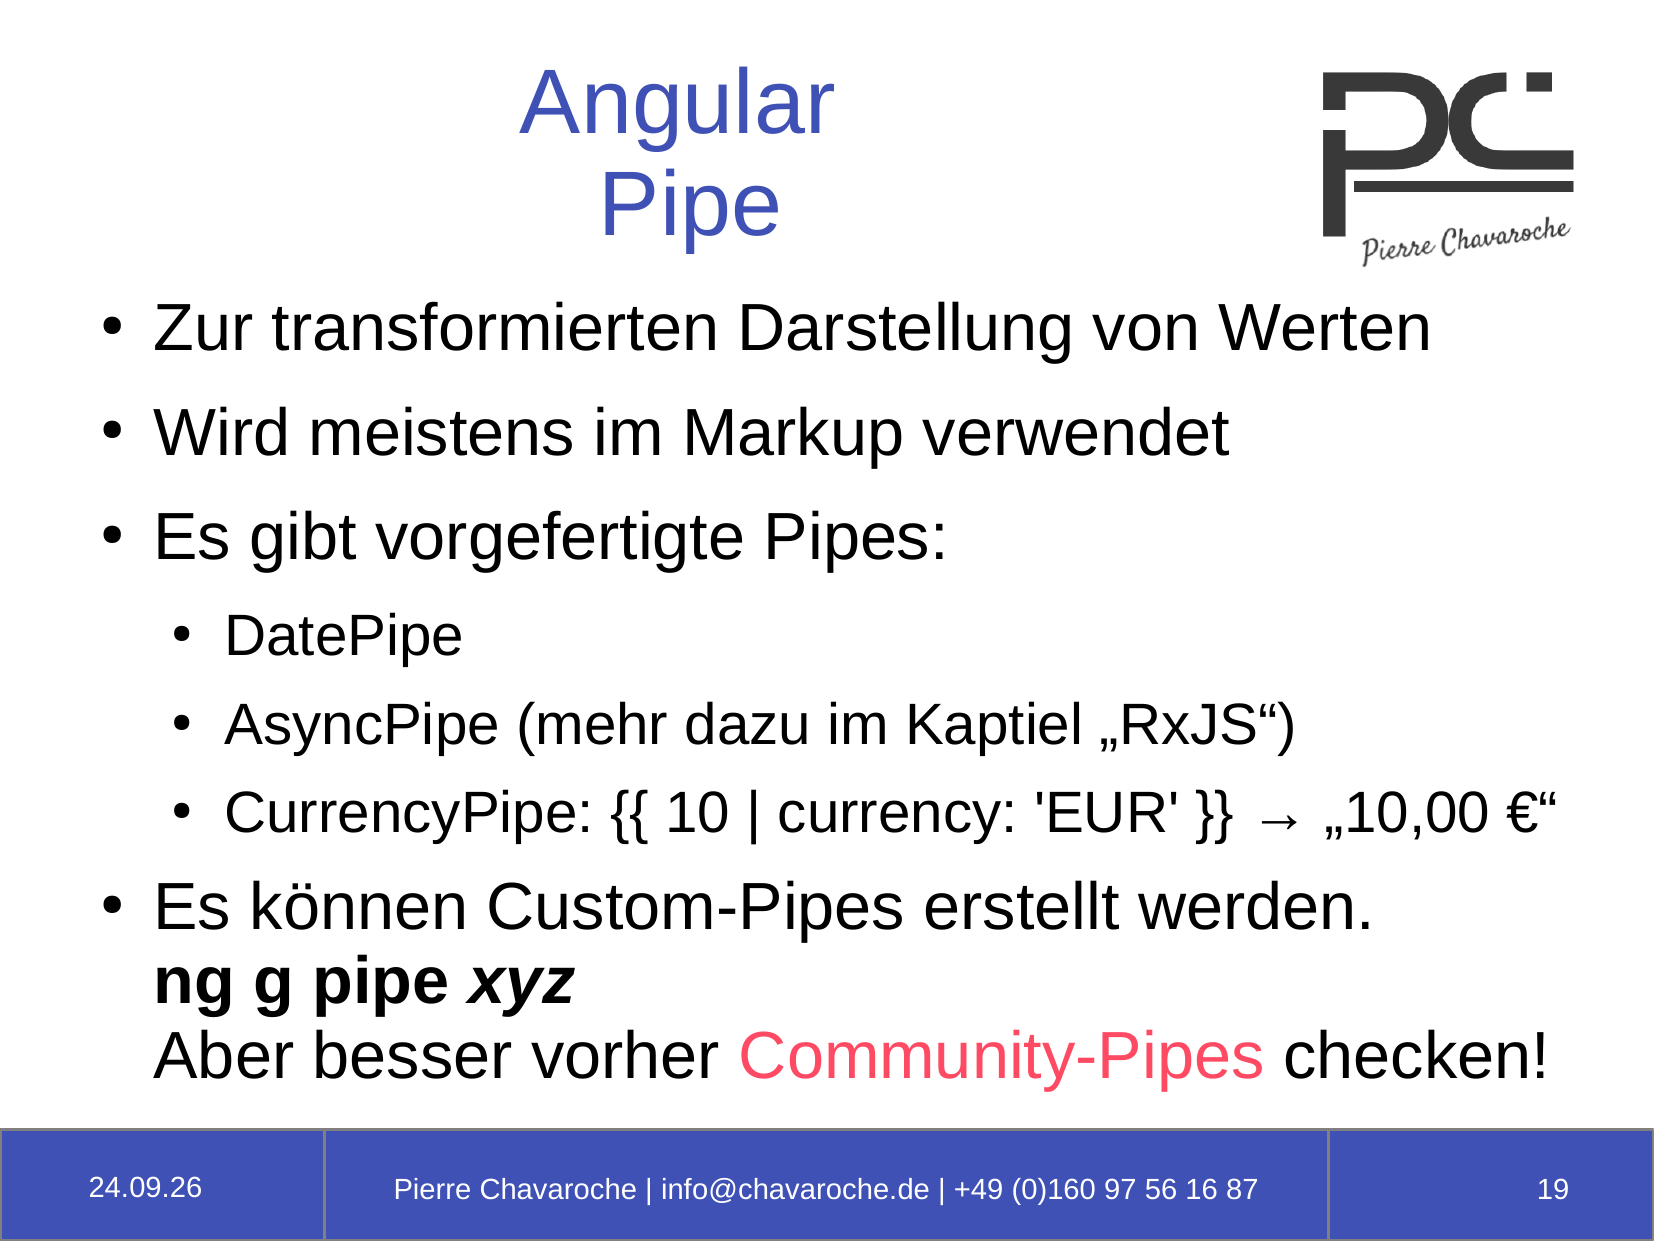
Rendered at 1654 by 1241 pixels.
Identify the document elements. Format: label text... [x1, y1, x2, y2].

picture [1307, 29, 1589, 311]
title Angular Pipe [82, 49, 1300, 257]
list Zur transformierten Darstellung von Werten Wird meistens im Markup verwendet Es gibt vorgefertigte Pipes: DatePipe AsyncPipe (mehr dazu im Kaptiel „RxJS“) CurrencyPipe: {{ 10 | currency: 'EUR' }} → „10,00 €“ Es können Custom-Pipes erstellt werden. ng g pipe xyz Aber besser vorher Community-Pipes checken! [82, 290, 1571, 1109]
